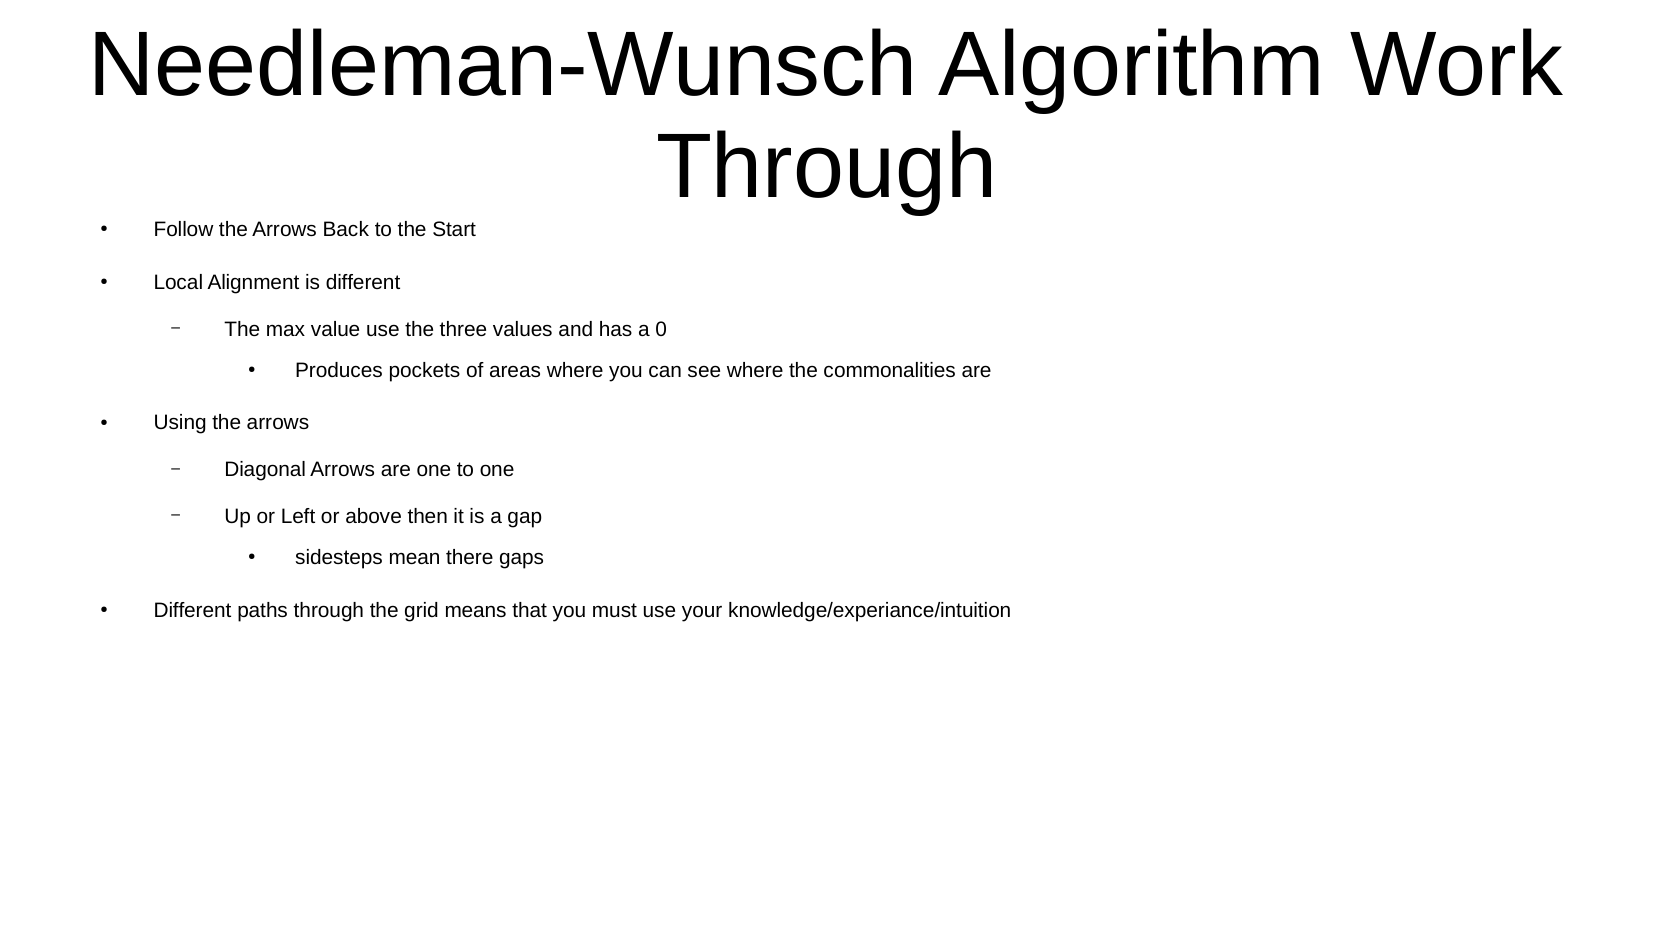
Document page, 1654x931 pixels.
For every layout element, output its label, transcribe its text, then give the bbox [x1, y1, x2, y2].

title Needleman-Wunsch Algorithm Work Through [82, 12, 1571, 217]
list Follow the Arrows Back to the Start Local Alignment is different The max value use the three values and has a 0 Produces pockets of areas where you can see where the commonalities are Using the arrows Diagonal Arrows are one to one Up or Left or above then it is a gap sidesteps mean there gaps Different paths through the grid means that you must use your knowledge/experiance/intuition [82, 217, 1591, 856]
